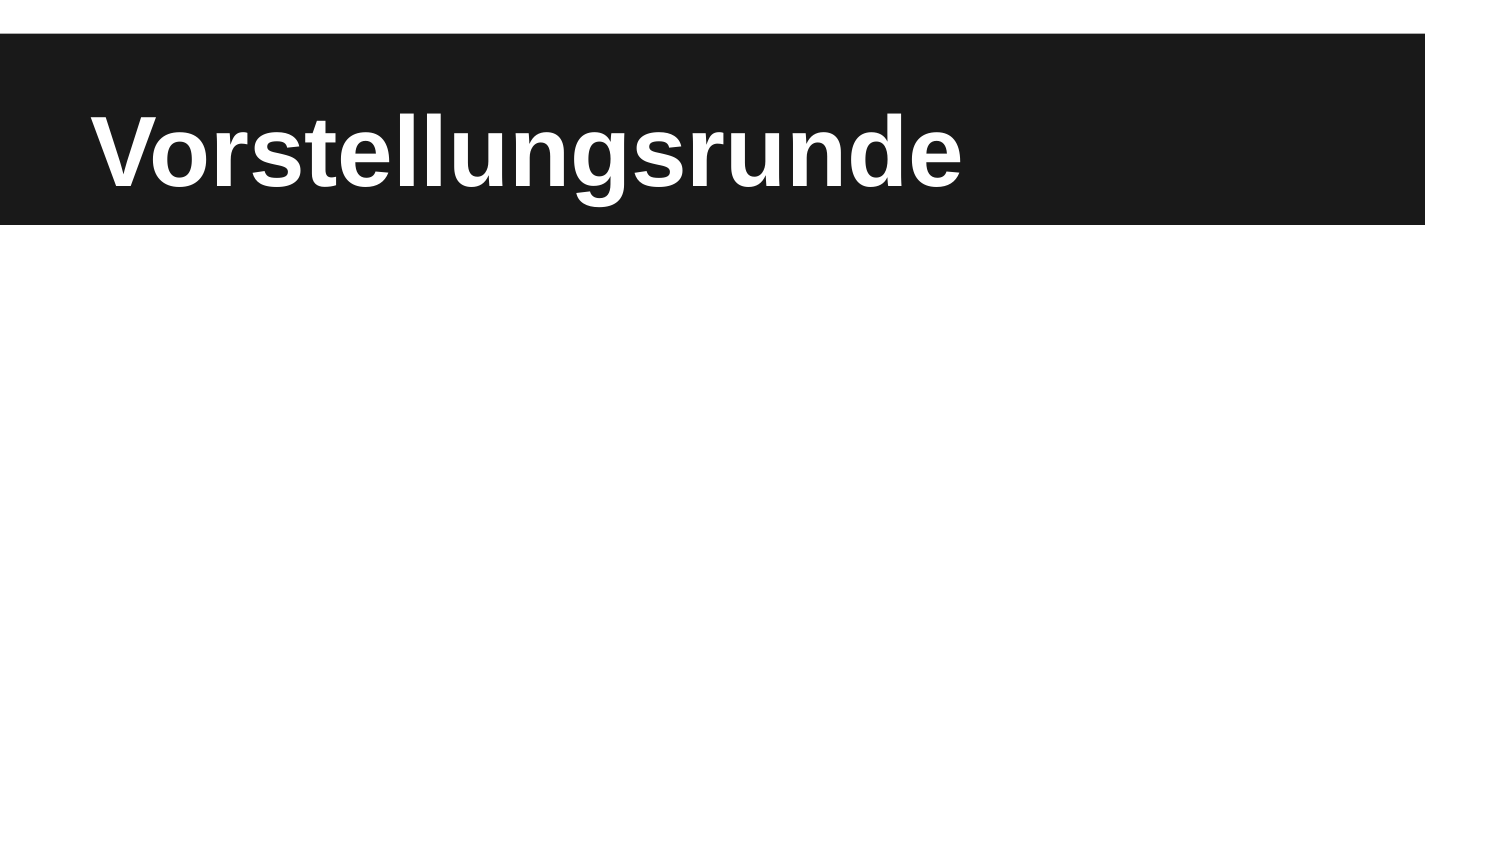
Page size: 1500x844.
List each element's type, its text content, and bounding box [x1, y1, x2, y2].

title Vorstellungsrunde [75, 33, 1425, 221]
